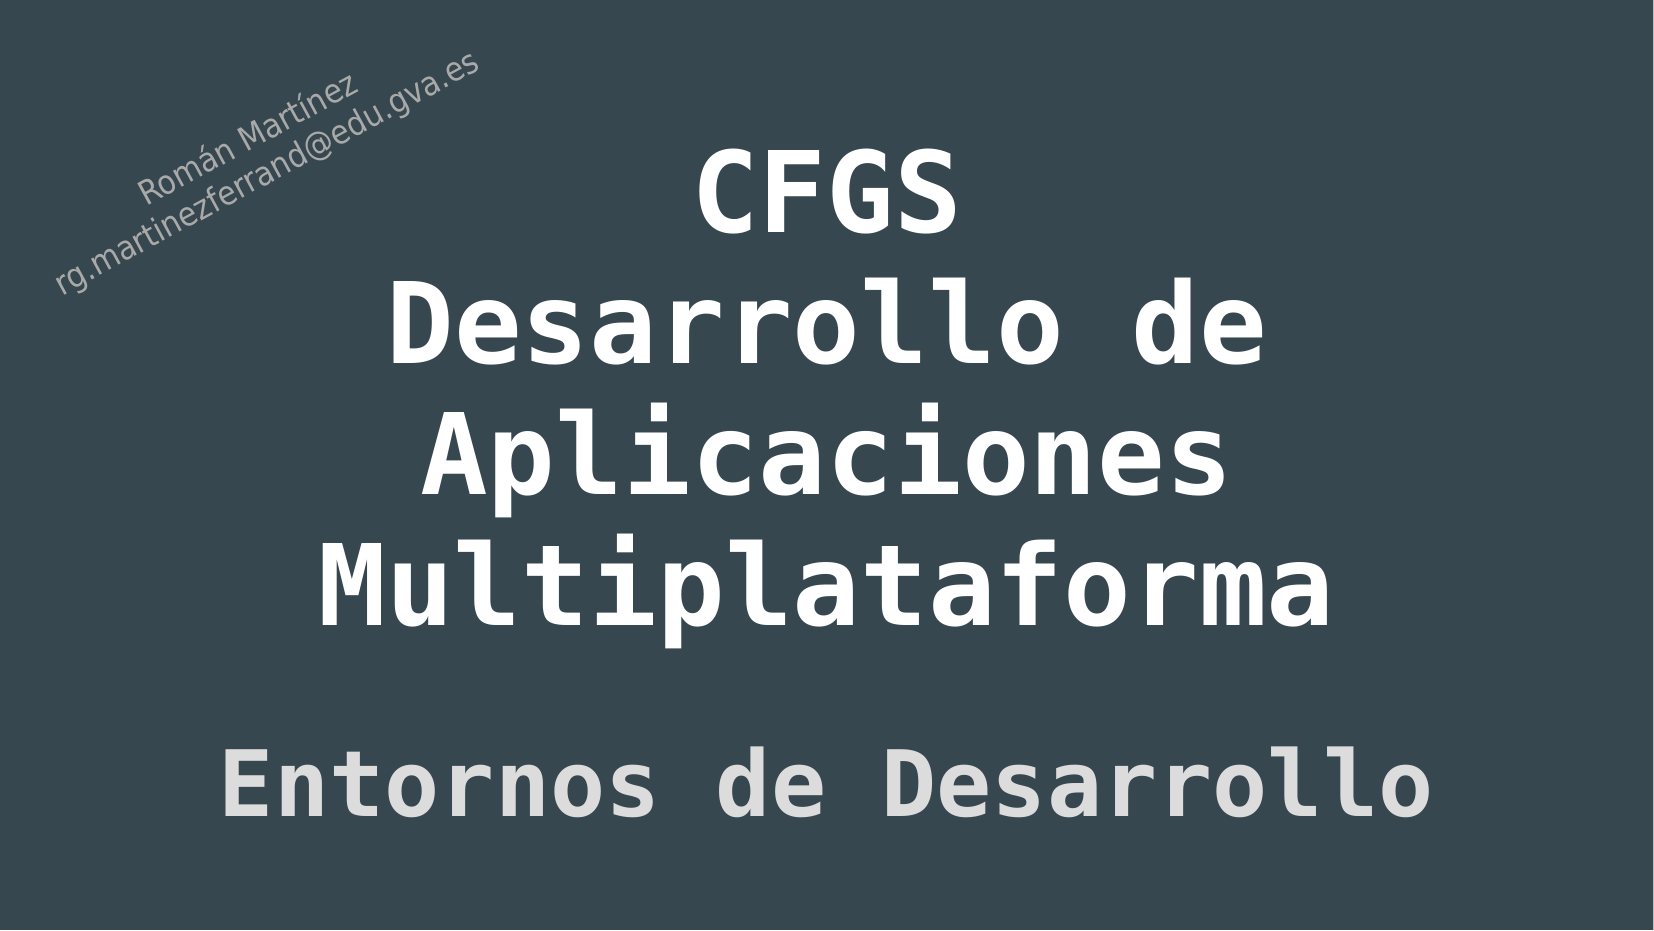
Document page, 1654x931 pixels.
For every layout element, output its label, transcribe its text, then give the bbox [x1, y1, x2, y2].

text_box Román Martínez rg.martinezferrand@edu.gva.es [12, 0, 502, 317]
title CFGS Desarrollo de Aplicaciones Multiplataforma [82, 118, 227, 197]
subtitle Entornos de Desarrollo [82, 696, 1571, 873]
title CFGS Desarrollo de Aplicaciones Multiplataforma [82, 118, 1571, 662]
